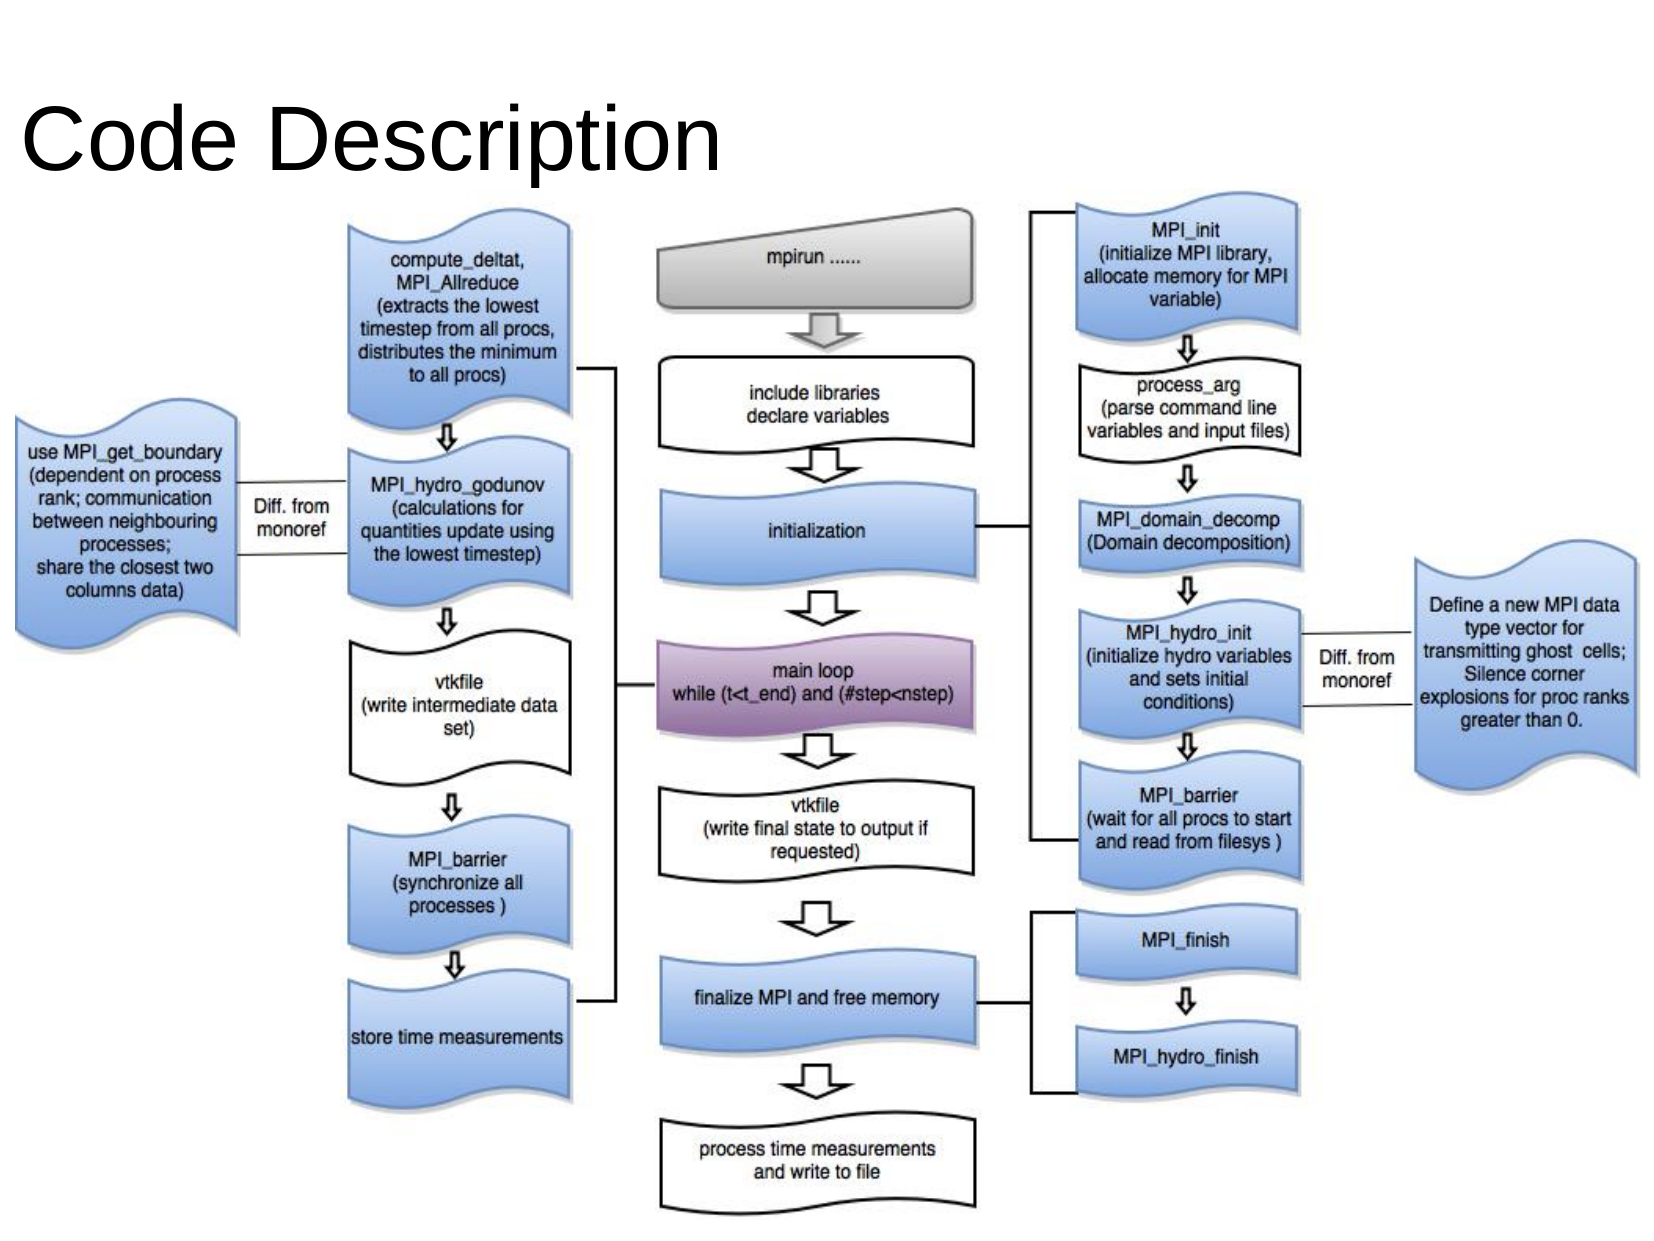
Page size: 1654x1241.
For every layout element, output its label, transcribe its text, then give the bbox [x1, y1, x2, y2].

picture [15, 188, 1642, 1220]
title Code Description [20, 34, 1510, 188]
